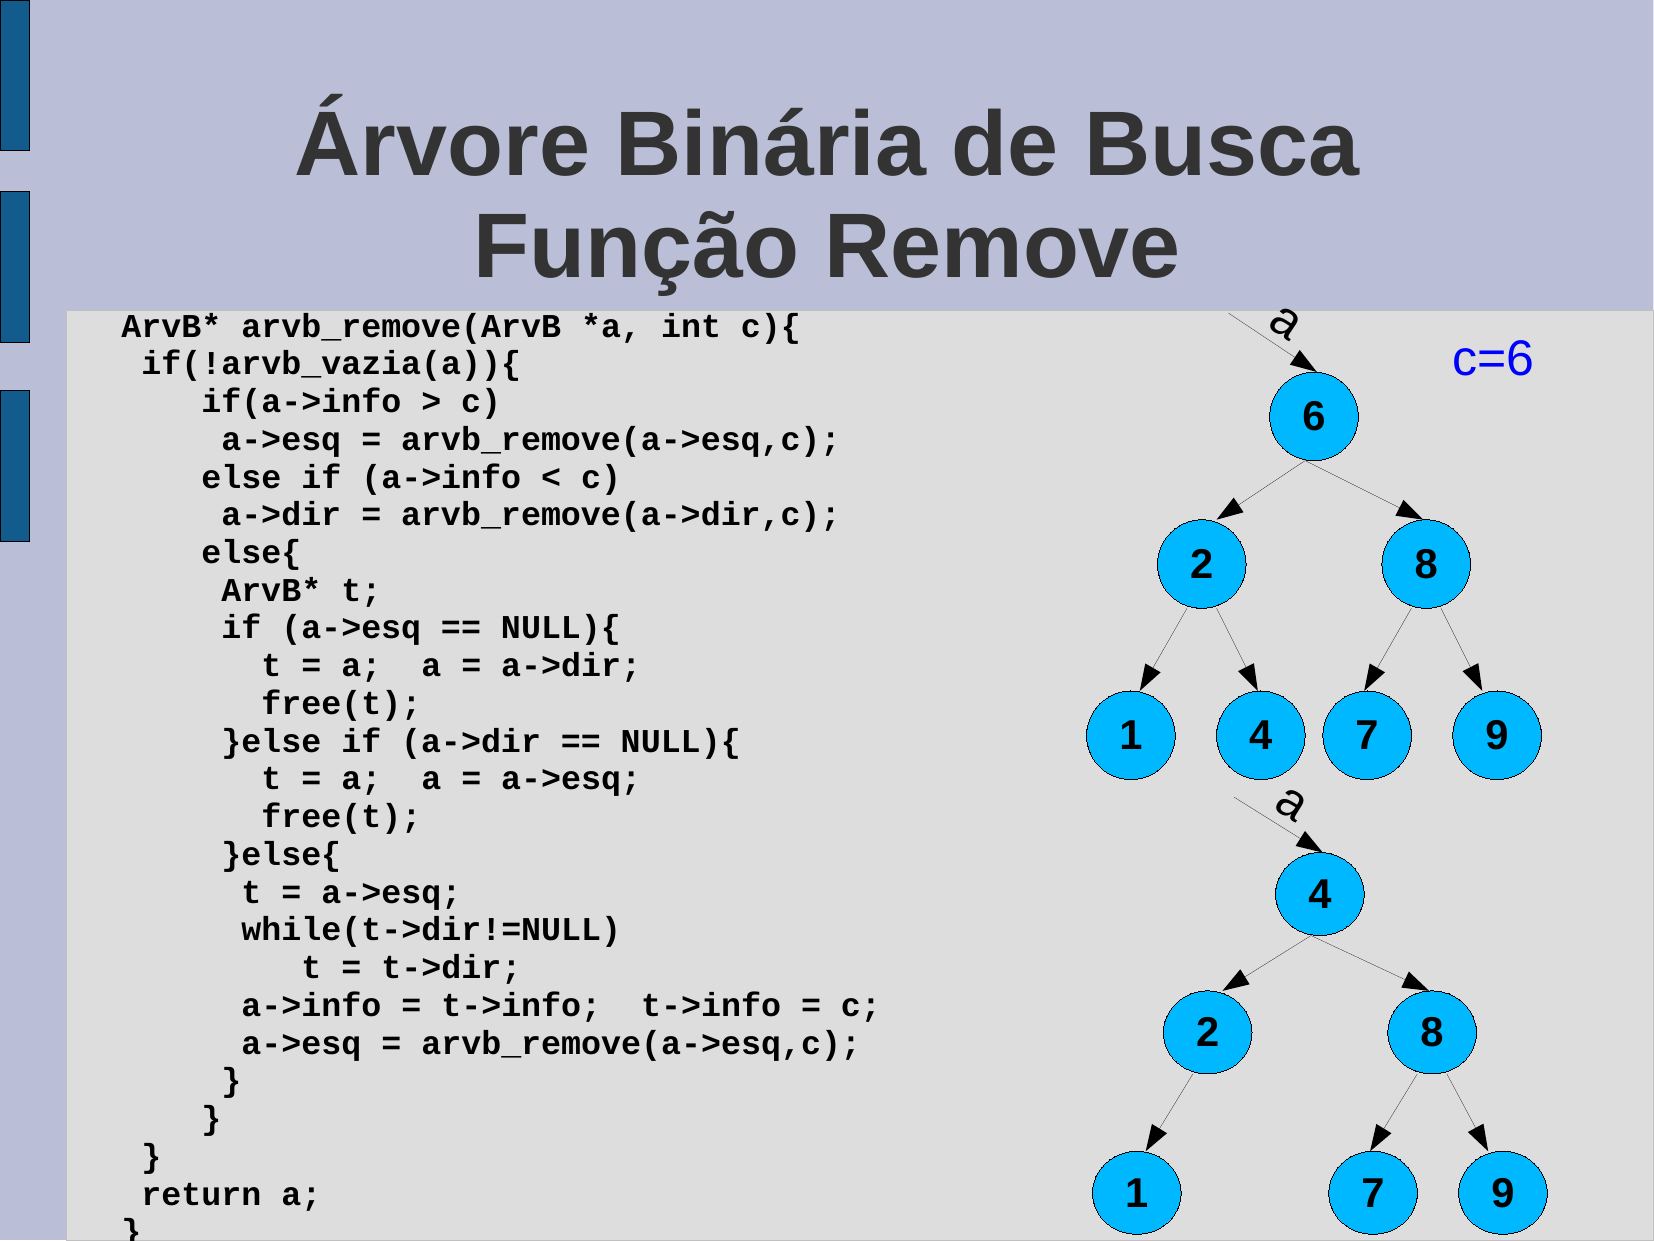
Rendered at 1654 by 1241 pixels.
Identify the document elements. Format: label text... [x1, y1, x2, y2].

text_box 1 [1092, 1151, 1182, 1235]
text_box 1 [1086, 690, 1176, 780]
text_box 2 [1157, 519, 1247, 609]
text_box 8 [1381, 519, 1471, 609]
text_box 4 [1275, 852, 1365, 936]
text_box c=6 [1452, 330, 1535, 386]
text_box 4 [1216, 690, 1306, 780]
text_box 9 [1452, 690, 1542, 780]
text_box 2 [1163, 990, 1253, 1074]
text_box 6 [1269, 372, 1359, 461]
text_box 7 [1322, 690, 1412, 780]
text_box 9 [1458, 1151, 1548, 1235]
list ArvB* arvb_remove(ArvB *a, int c){ if(!arvb_vazia(a)){ if(a->info > c) a->esq = arvb_remove(a->esq,c); else if (a->info < c) a->dir = arvb_remove(a->dir,c); else{ ArvB* t; if (a->esq == NULL){ t = a; a = a->dir; free(t); }else if (a->dir == NULL){ t = a; a = a->esq; free(t); }else{ t = a->esq; while(t->dir!=NULL) t = t->dir; a->info = t->info; t->info = c; a->esq = arvb_remove(a->esq,c); } } } return a; } [121, 309, 1534, 1241]
title Árvore Binária de Busca Função Remove [121, 91, 1534, 299]
text_box 7 [1328, 1151, 1418, 1235]
text_box 8 [1387, 990, 1477, 1074]
